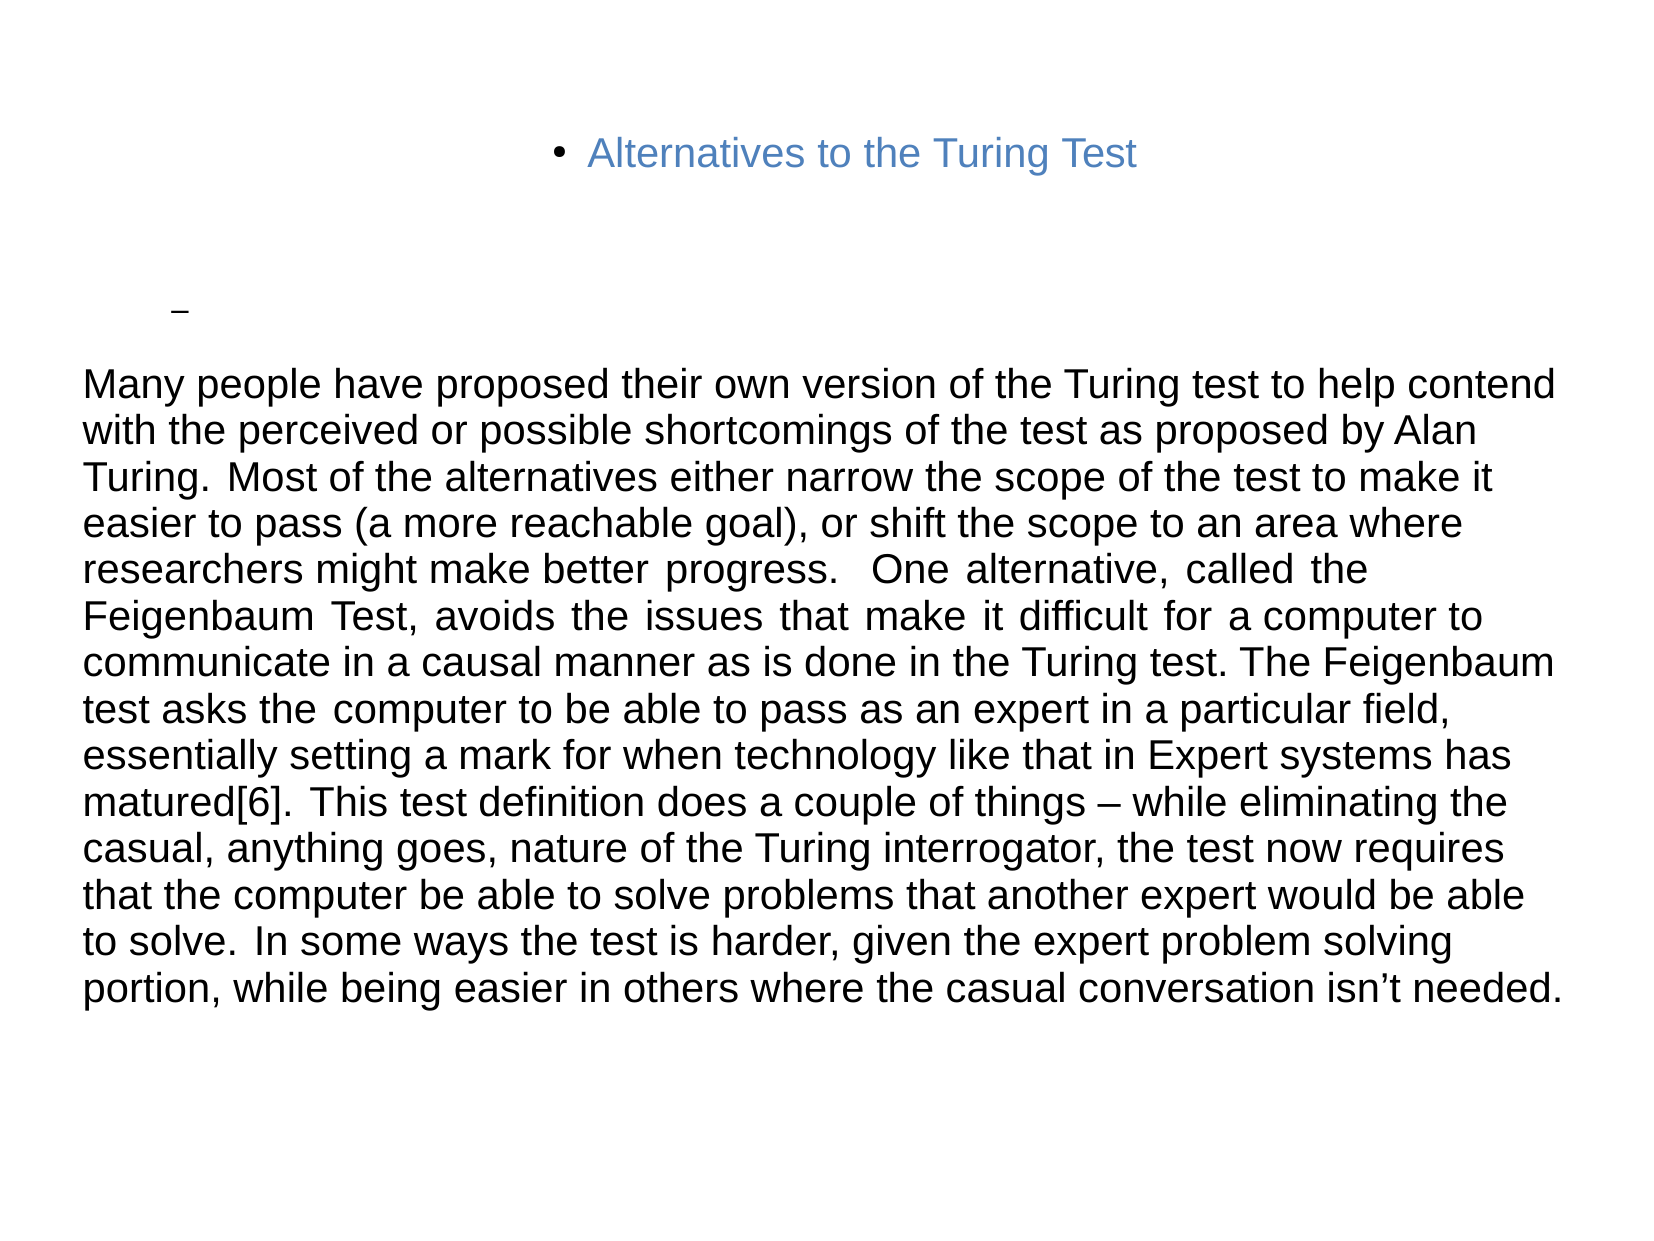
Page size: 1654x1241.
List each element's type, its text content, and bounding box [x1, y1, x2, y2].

title Alternatives to the Turing Test [82, 49, 1571, 257]
list Many people have proposed their own version of the Turing test to help contend with the perceived or possible shortcomings of the test as proposed by Alan Turing. Most of the alternatives either narrow the scope of the test to make it easier to pass (a more reachable goal), or shift the scope to an area where researchers might make better progress. One alternative, called the Feigenbaum Test, avoids the issues that make it difficult for a computer to communicate in a causal manner as is done in the Turing test. The Feigenbaum test asks the computer to be able to pass as an expert in a particular field, essentially setting a mark for when technology like that in Expert systems has matured[6]. This test definition does a couple of things – while eliminating the casual, anything goes, nature of the Turing interrogator, the test now requires that the computer be able to solve problems that another expert would be able to solve. In some ways the test is harder, given the expert problem solving portion, while being easier in others where the casual conversation isn’t needed. [82, 290, 1571, 1109]
